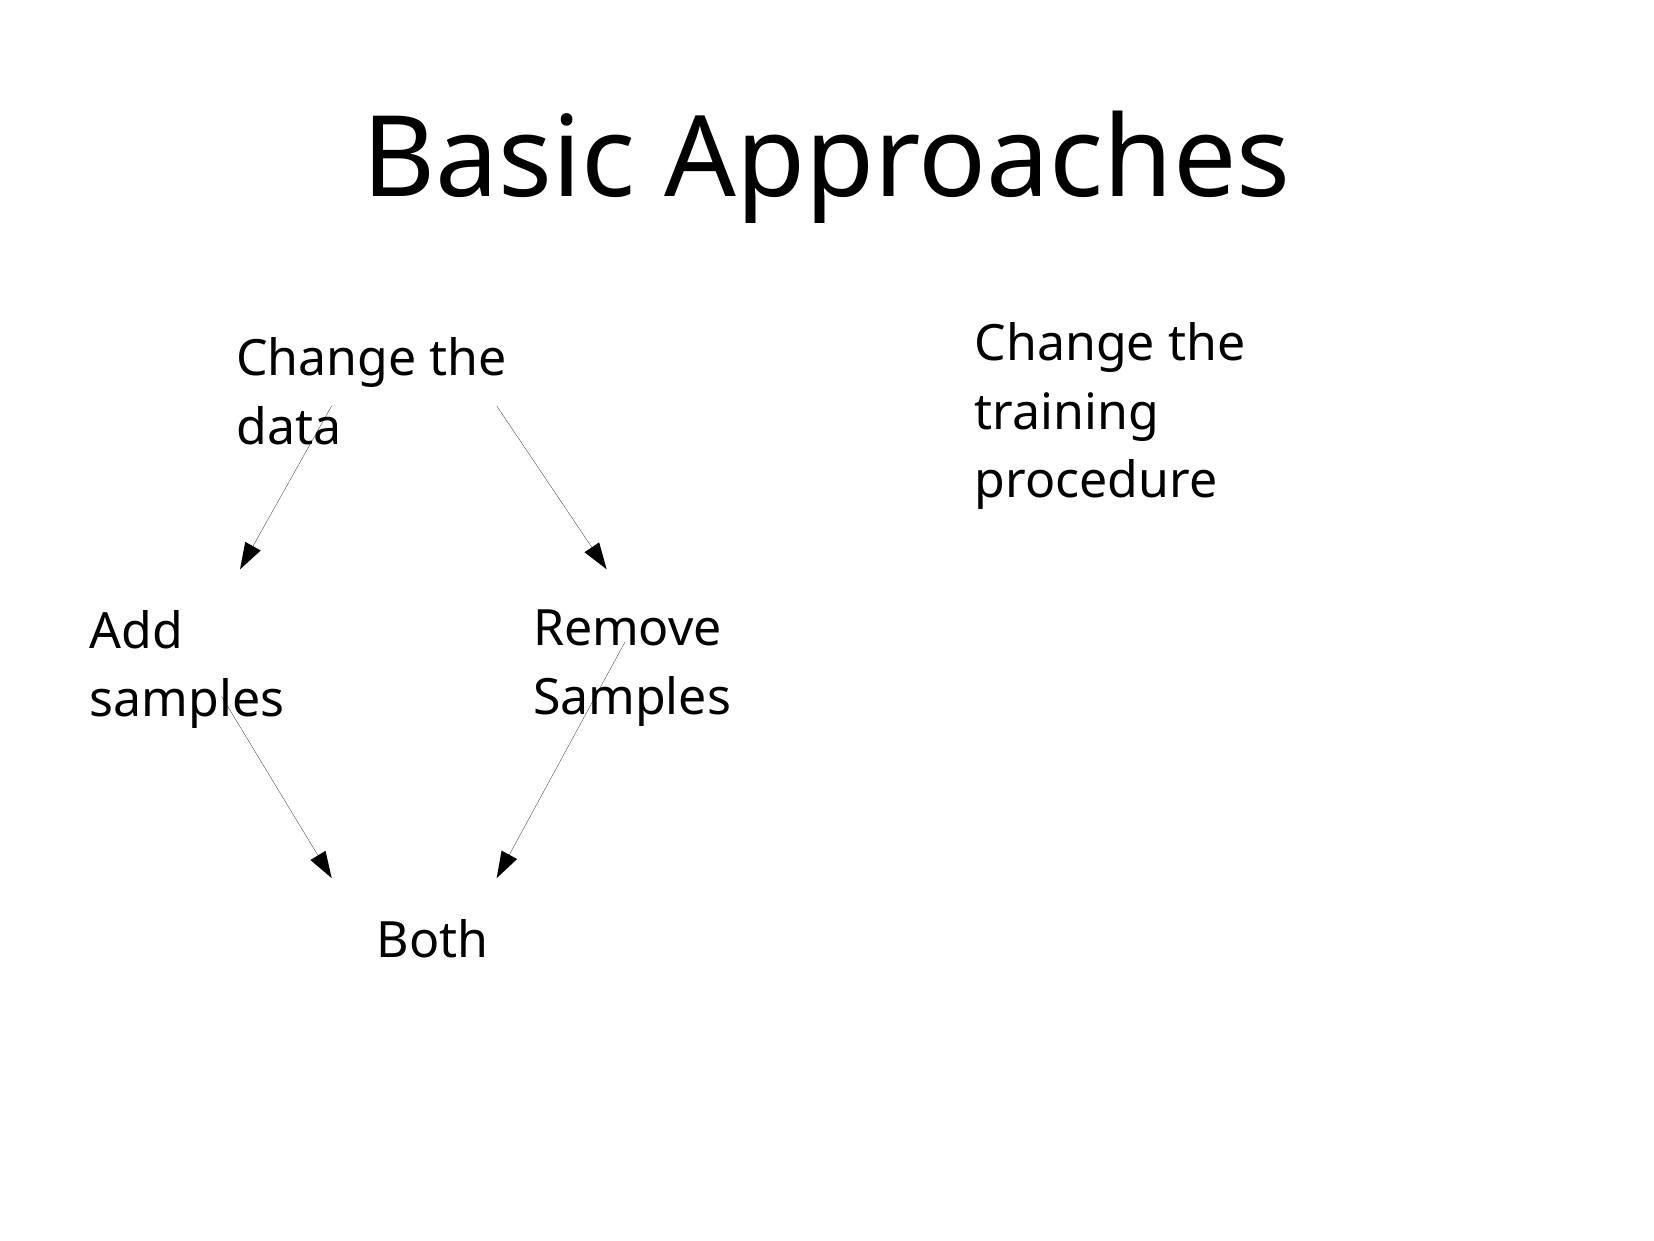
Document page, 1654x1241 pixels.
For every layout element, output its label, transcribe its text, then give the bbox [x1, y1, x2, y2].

text_box Add samples [75, 587, 406, 653]
text_box Both [185, 896, 681, 962]
text_box Change the data [221, 315, 607, 380]
text_box Change the training procedure [960, 300, 1426, 415]
title Basic Approaches [82, 49, 1571, 257]
text_box Remove Samples [518, 585, 931, 700]
